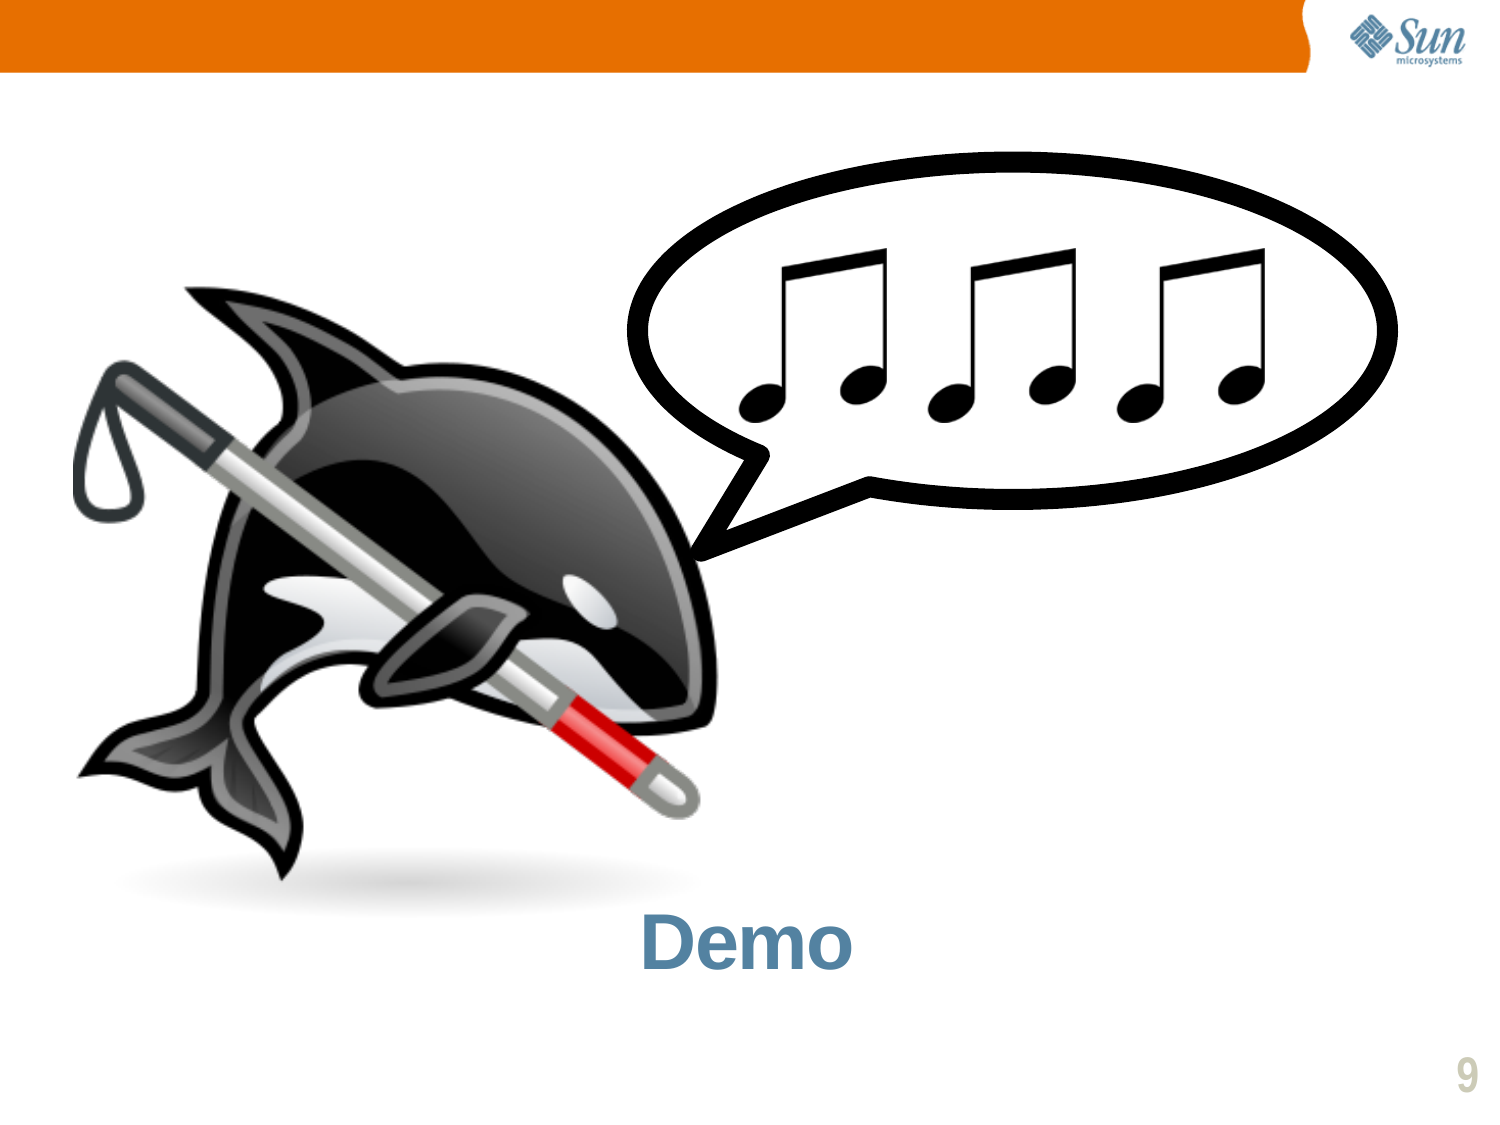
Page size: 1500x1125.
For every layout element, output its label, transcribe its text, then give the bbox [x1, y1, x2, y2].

picture [1104, 248, 1279, 423]
picture [73, 248, 901, 928]
picture [915, 248, 1090, 423]
picture [0, 0, 1500, 75]
title Demo [639, 905, 877, 1010]
